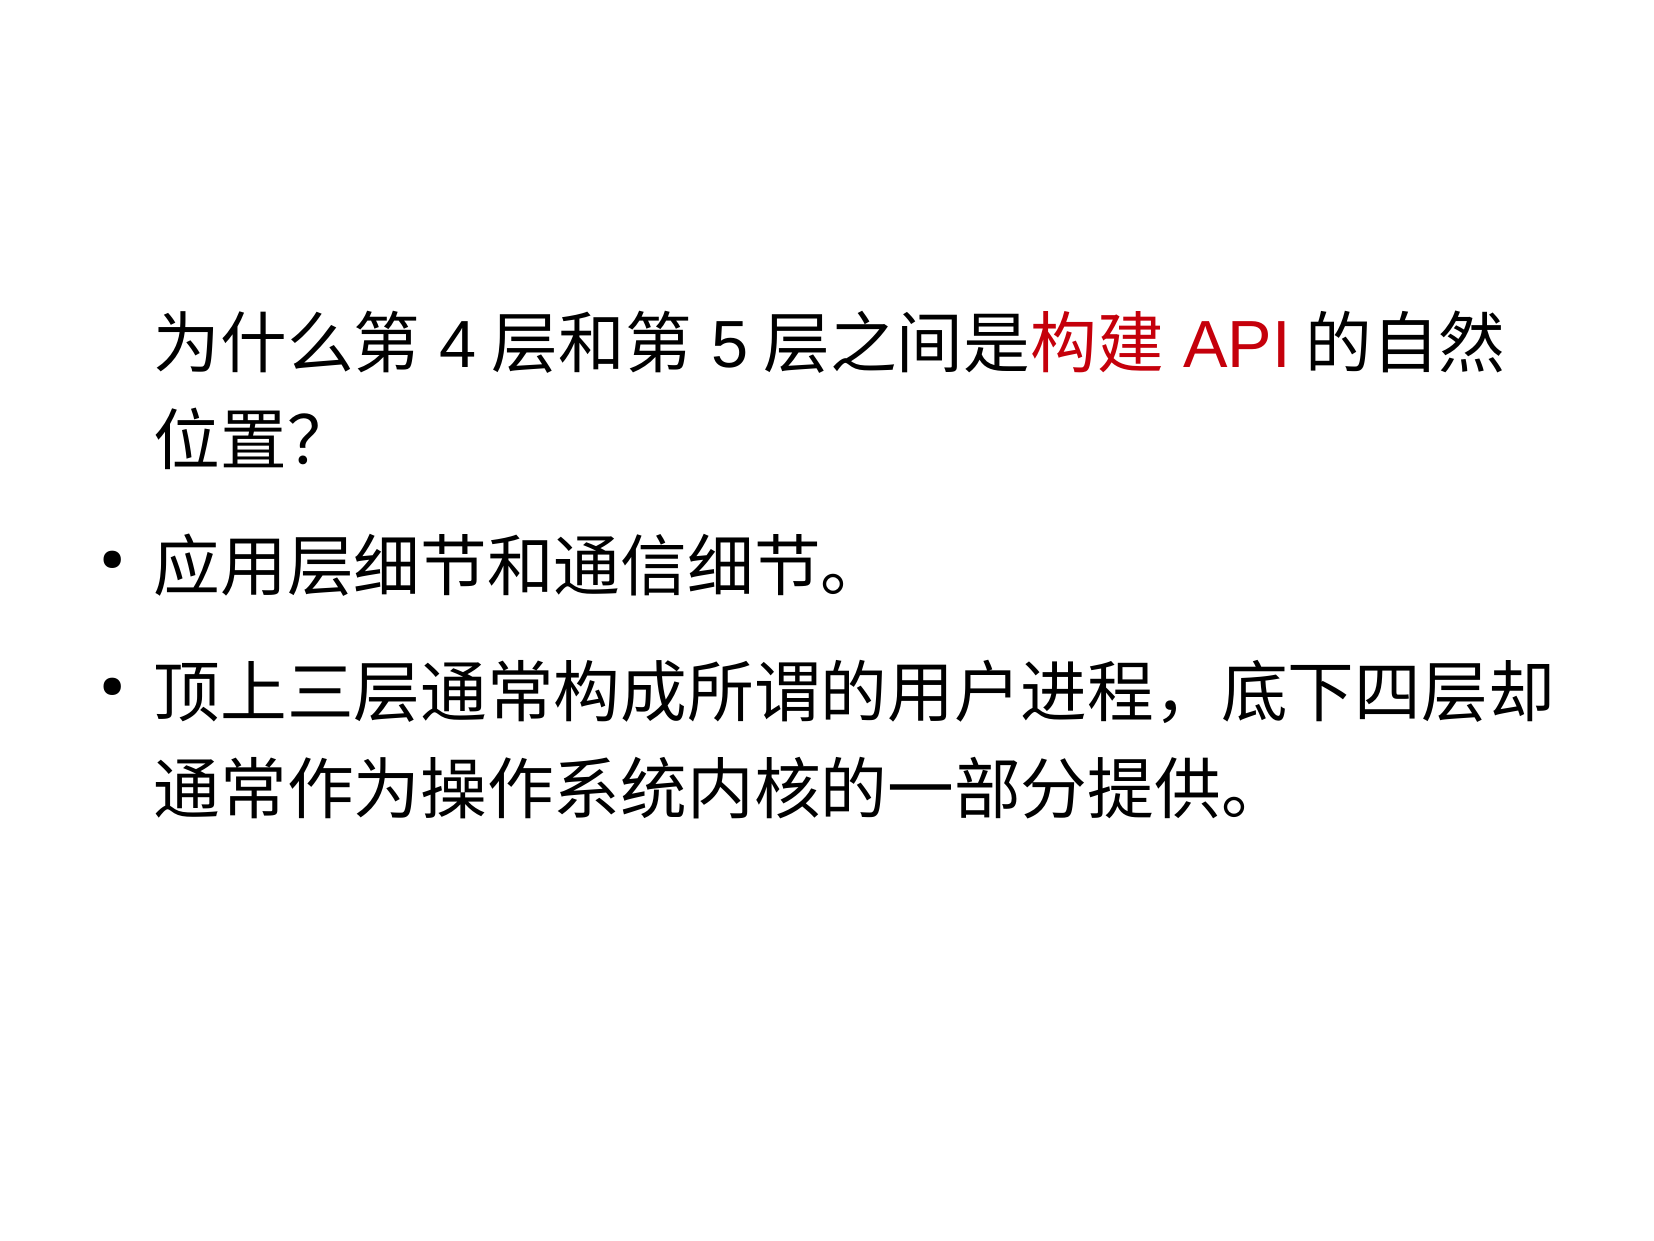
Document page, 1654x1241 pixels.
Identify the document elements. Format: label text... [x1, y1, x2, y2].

list 为什么第4层和第5层之间是构建API的自然位置？ 应用层细节和通信细节。 顶上三层通常构成所谓的用户进程，底下四层却通常作为操作系统内核的一部分提供。 [82, 290, 1571, 1010]
